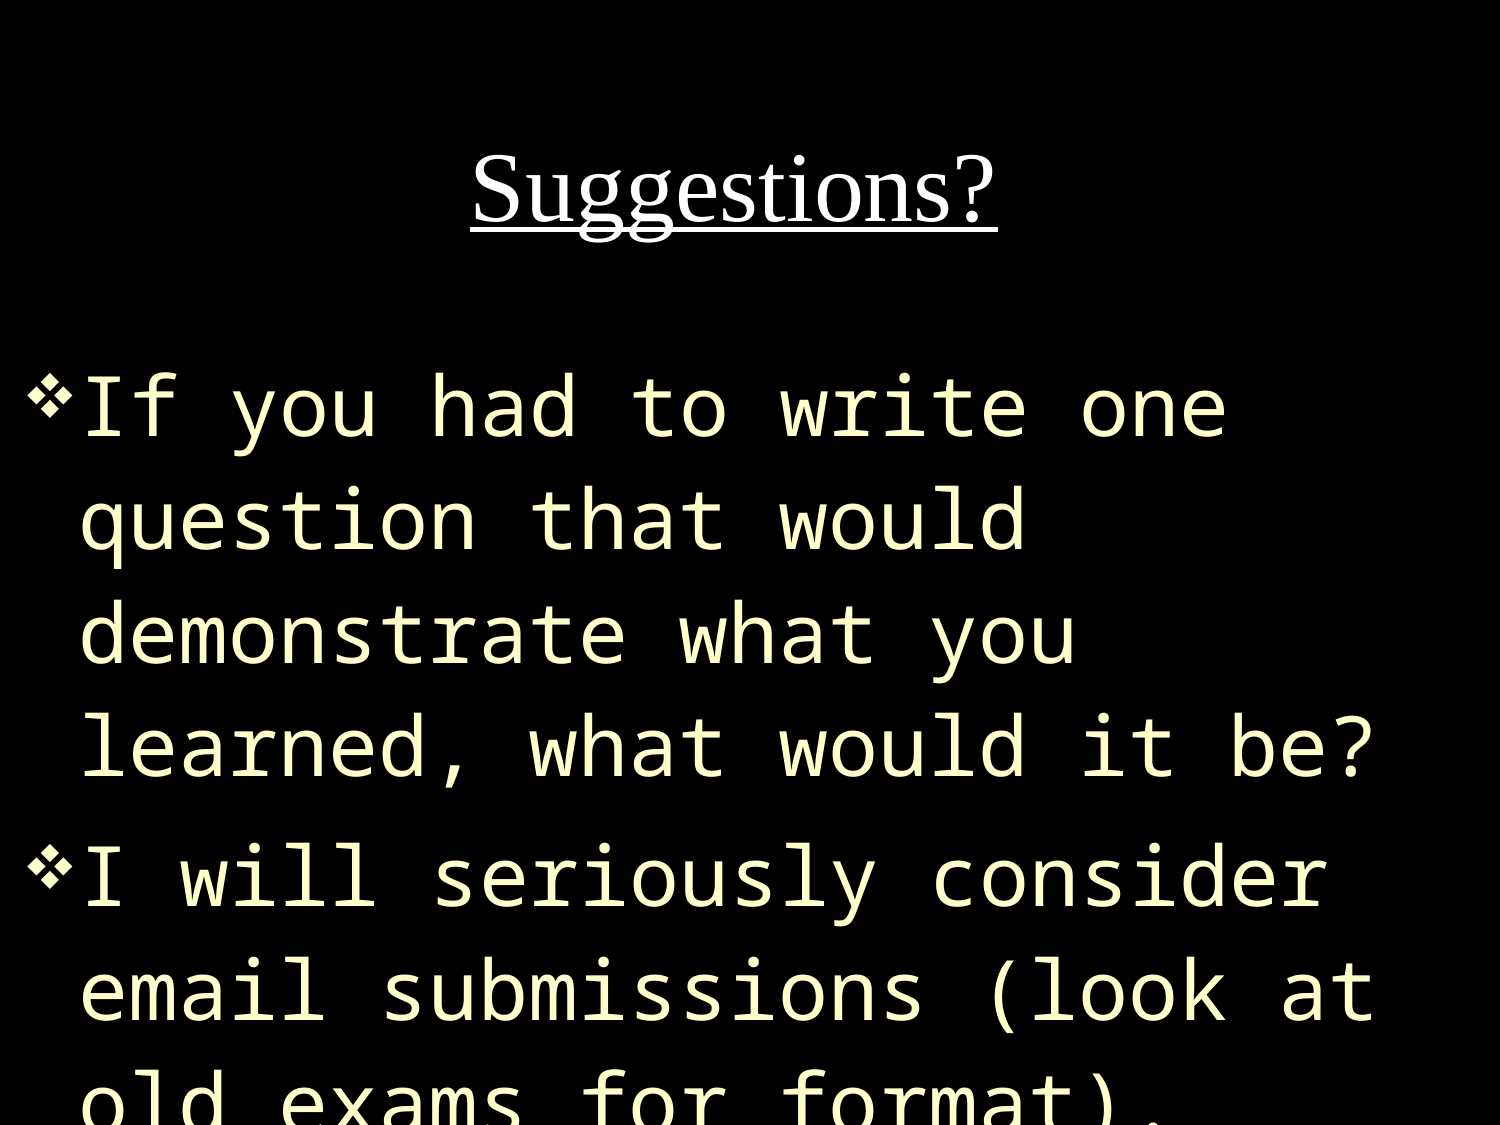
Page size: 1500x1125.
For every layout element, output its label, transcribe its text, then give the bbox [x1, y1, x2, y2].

list If you had to write one question that would demonstrate what you learned, what would it be? I will seriously consider email submissions (look at old exams for format). [22, 347, 1482, 1040]
title Suggestions? [4, 75, 1463, 300]
